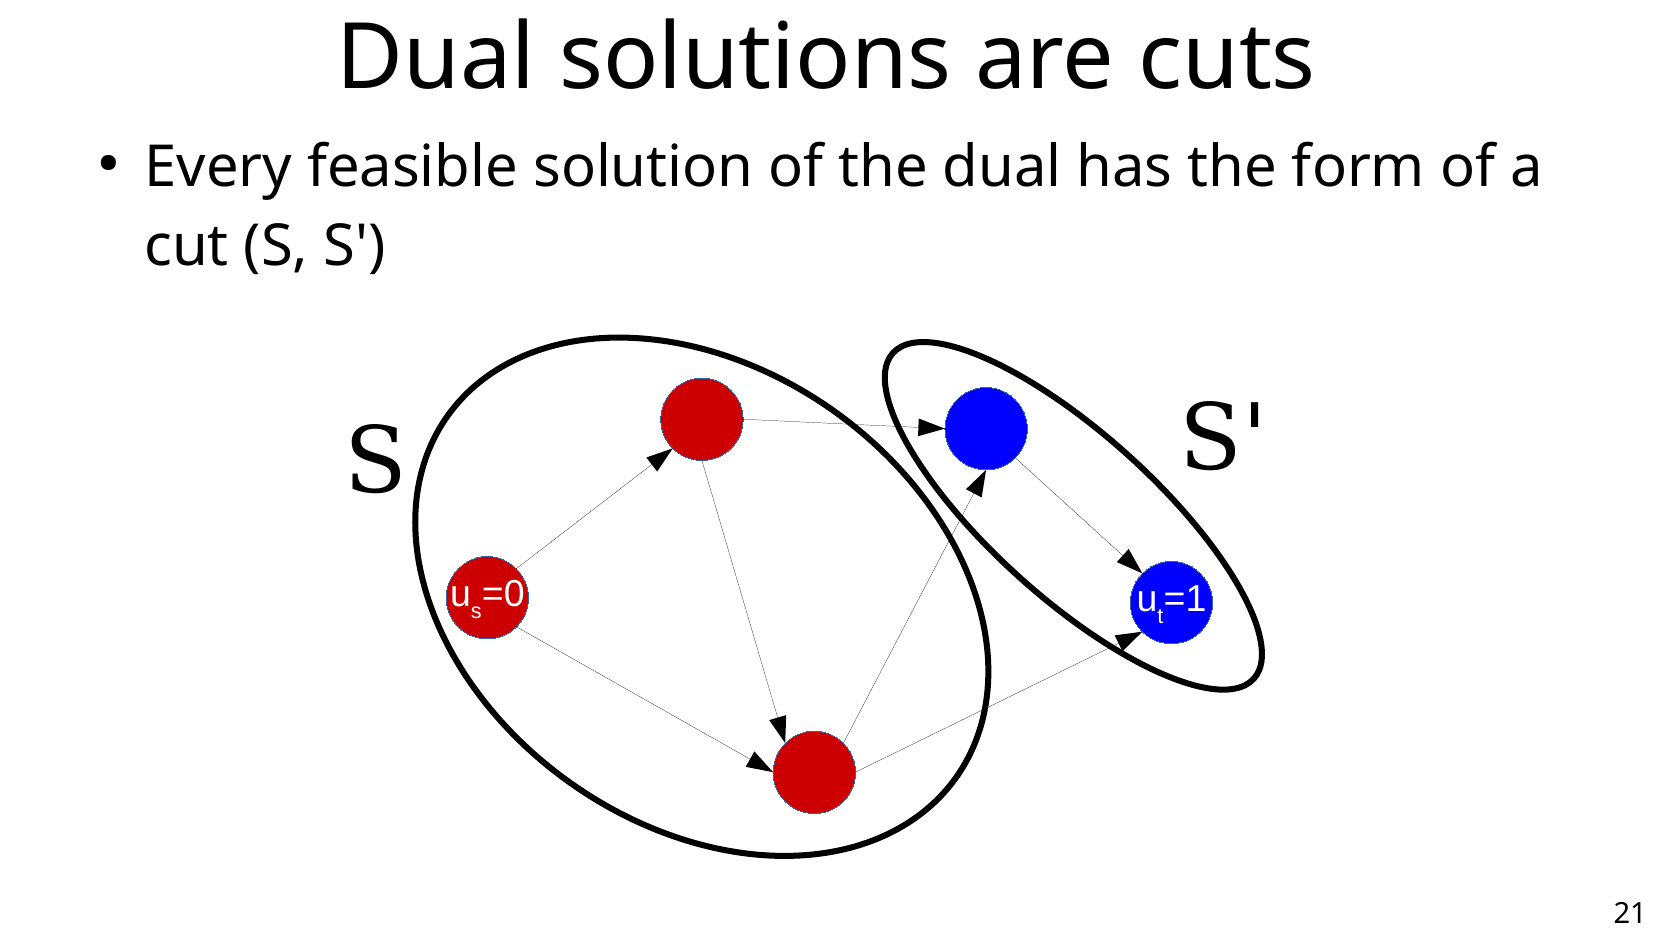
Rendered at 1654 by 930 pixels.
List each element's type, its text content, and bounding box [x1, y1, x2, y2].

list Every feasible solution of the dual has the form of a cut (S, S') [82, 124, 1571, 285]
text_box S' [1165, 389, 1269, 576]
text_box S [330, 412, 408, 600]
text_box [773, 731, 856, 814]
text_box us=0 [446, 556, 529, 639]
text_box [660, 378, 744, 461]
text_box [944, 387, 1028, 470]
title Dual solutions are cuts [82, 2, 1571, 105]
text_box ut=1 [1130, 561, 1213, 644]
